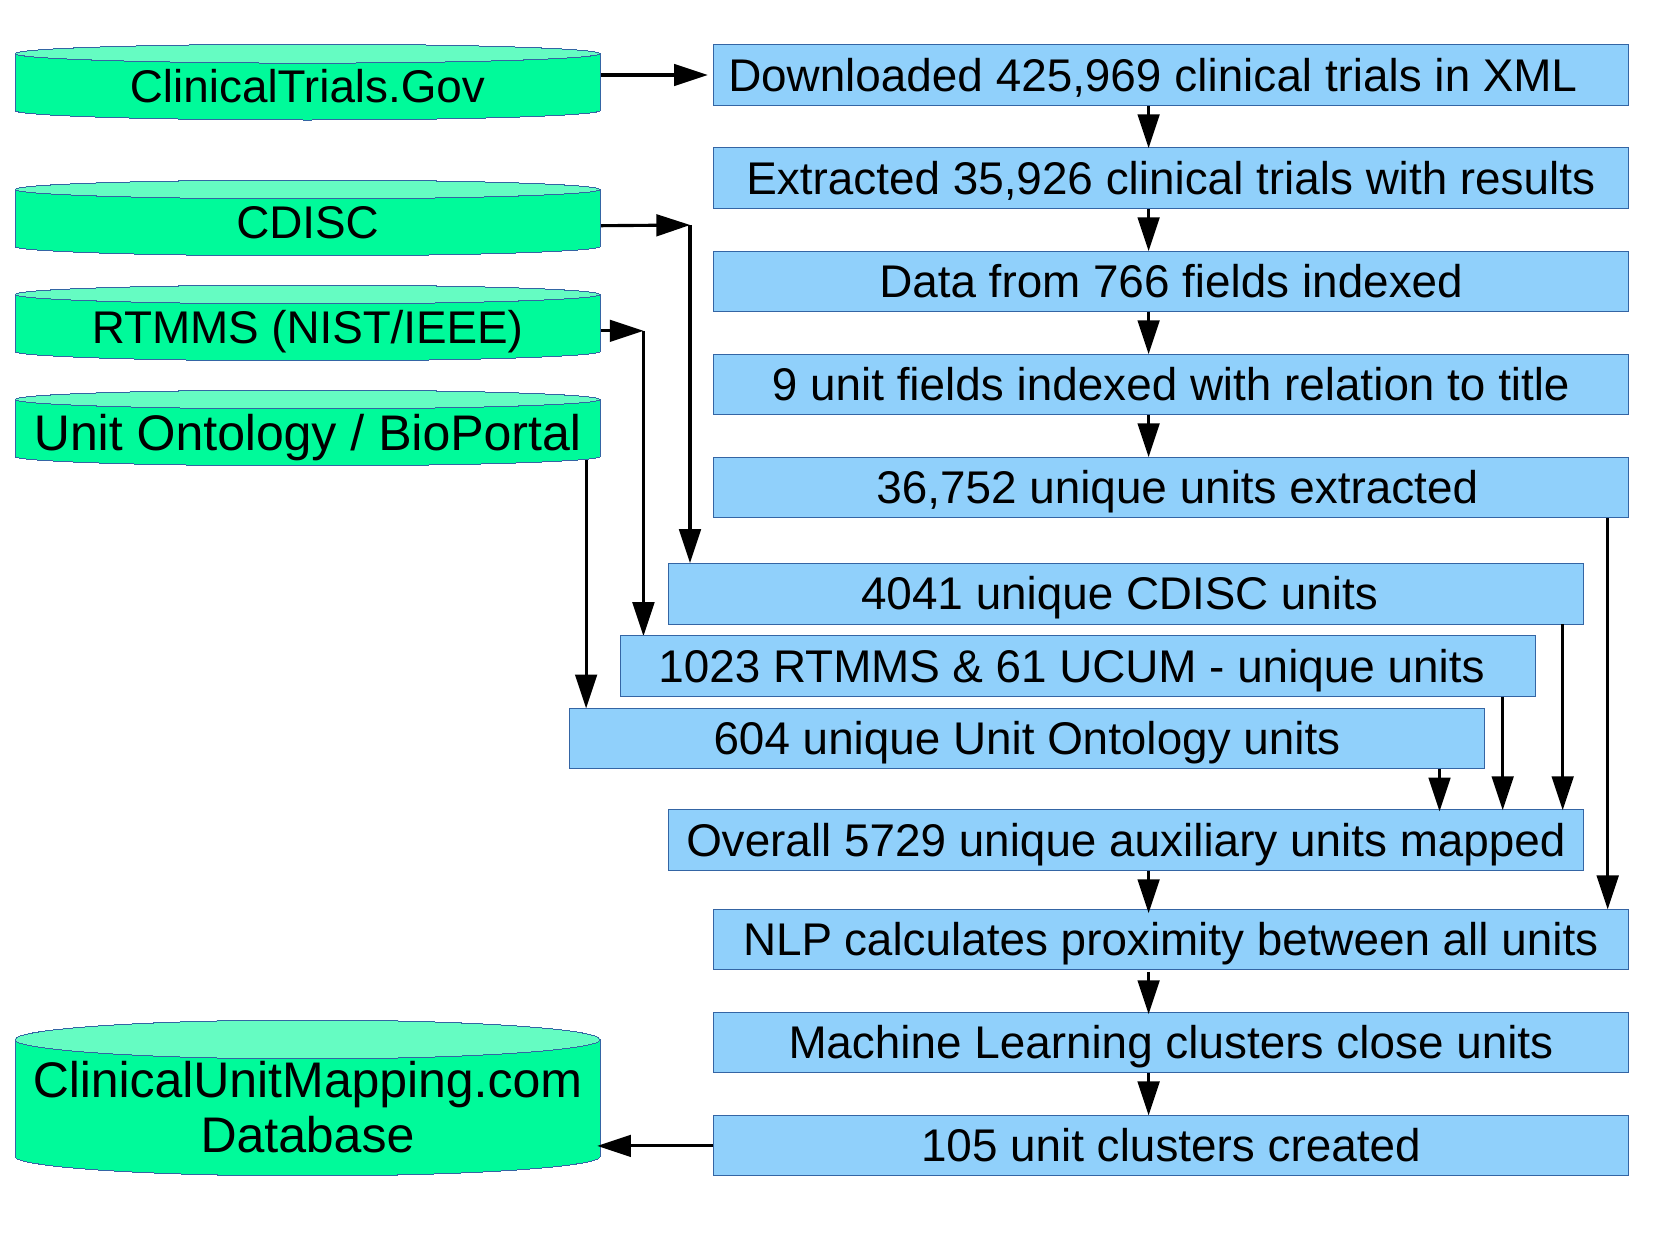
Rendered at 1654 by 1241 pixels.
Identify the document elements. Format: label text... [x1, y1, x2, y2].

text_box 604 unique Unit Ontology units [569, 708, 1485, 769]
text_box CDISC [15, 190, 601, 256]
text_box Data from 766 fields indexed [713, 251, 1629, 312]
text_box ClinicalUnitMapping.com Database [15, 1040, 601, 1176]
text_box 4041 unique CDISC units [668, 563, 1584, 625]
text_box 105 unit clusters created [713, 1115, 1629, 1176]
text_box Downloaded 425,969 clinical trials in XML [713, 44, 1629, 106]
text_box Unit Ontology / BioPortal [15, 400, 601, 466]
text_box ClinicalTrials.Gov [15, 54, 601, 121]
text_box 9 unit fields indexed with relation to title [713, 354, 1629, 415]
text_box Extracted 35,926 clinical trials with results [713, 147, 1629, 209]
text_box 36,752 unique units extracted [713, 457, 1629, 518]
text_box 1023 RTMMS & 61 UCUM - unique units [620, 635, 1536, 697]
text_box NLP calculates proximity between all units [713, 909, 1629, 970]
text_box RTMMS (NIST/IEEE) [15, 295, 601, 361]
text_box Overall 5729 unique auxiliary units mapped [668, 809, 1584, 871]
text_box [804, 583, 898, 671]
text_box Machine Learning clusters close units [713, 1012, 1629, 1073]
